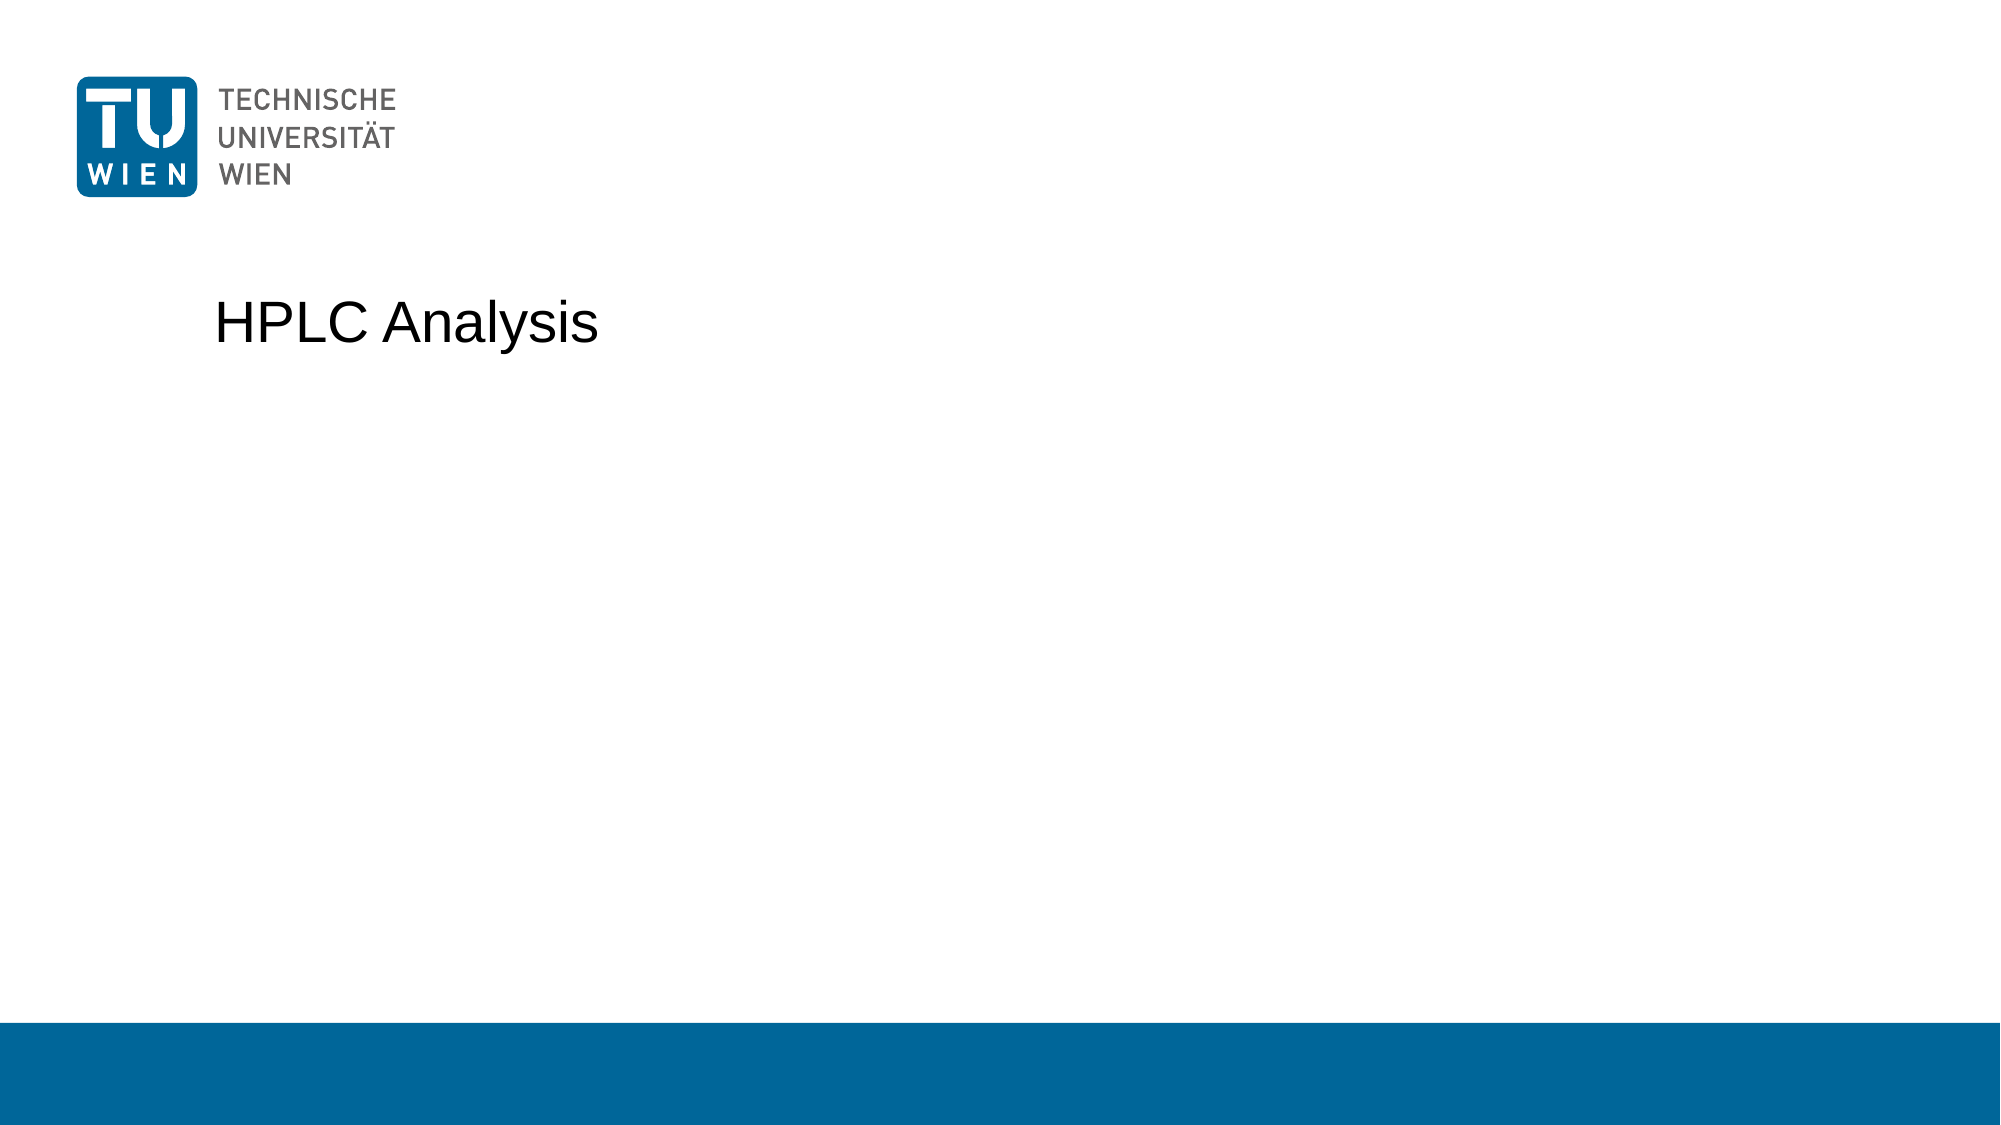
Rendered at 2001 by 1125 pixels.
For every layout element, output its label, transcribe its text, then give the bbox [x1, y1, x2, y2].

title HPLC Analysis [214, 254, 1922, 391]
